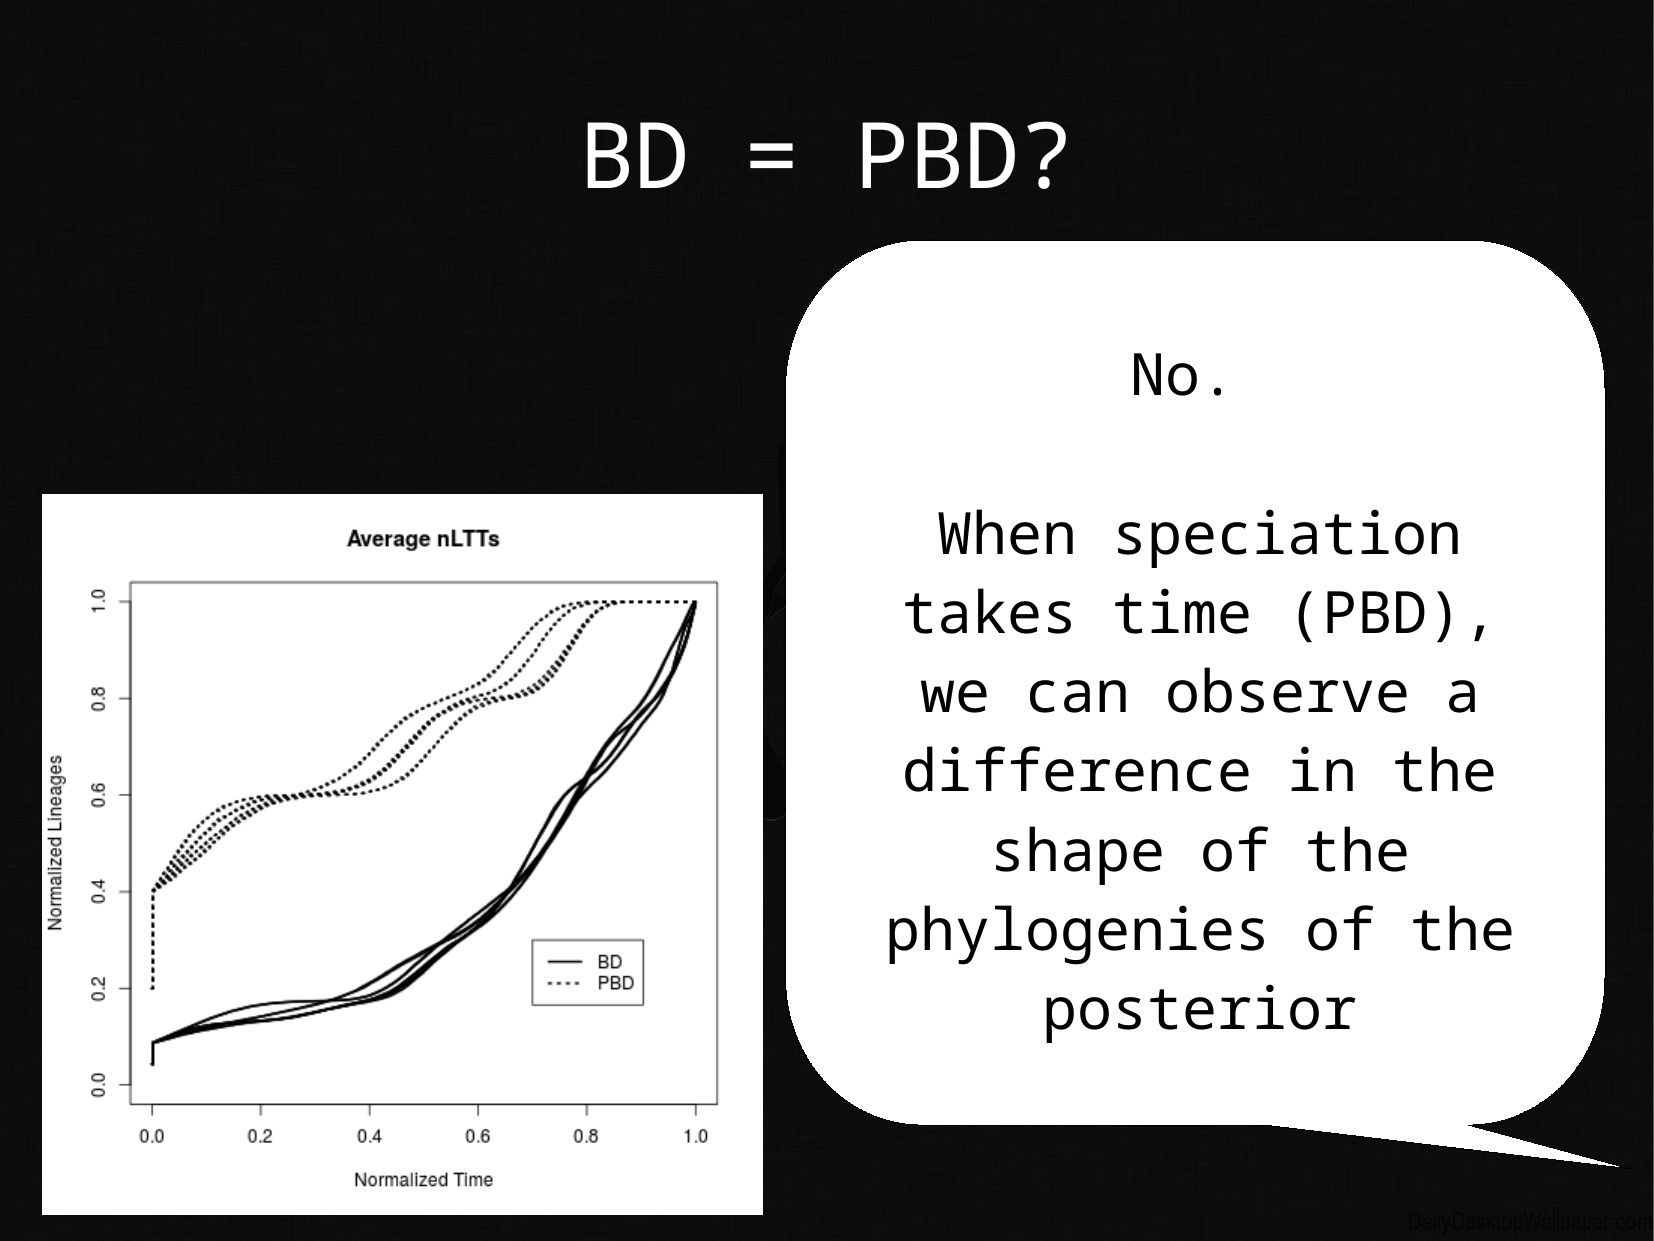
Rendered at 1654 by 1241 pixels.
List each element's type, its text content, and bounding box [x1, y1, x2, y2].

title BD = PBD? [82, 49, 1571, 257]
text_box No. When speciation takes time (PBD), we can observe a difference in the shape of the phylogenies of the posterior [855, 330, 1546, 1051]
text_box [785, 240, 1631, 1169]
picture [0, 0, 1654, 1241]
